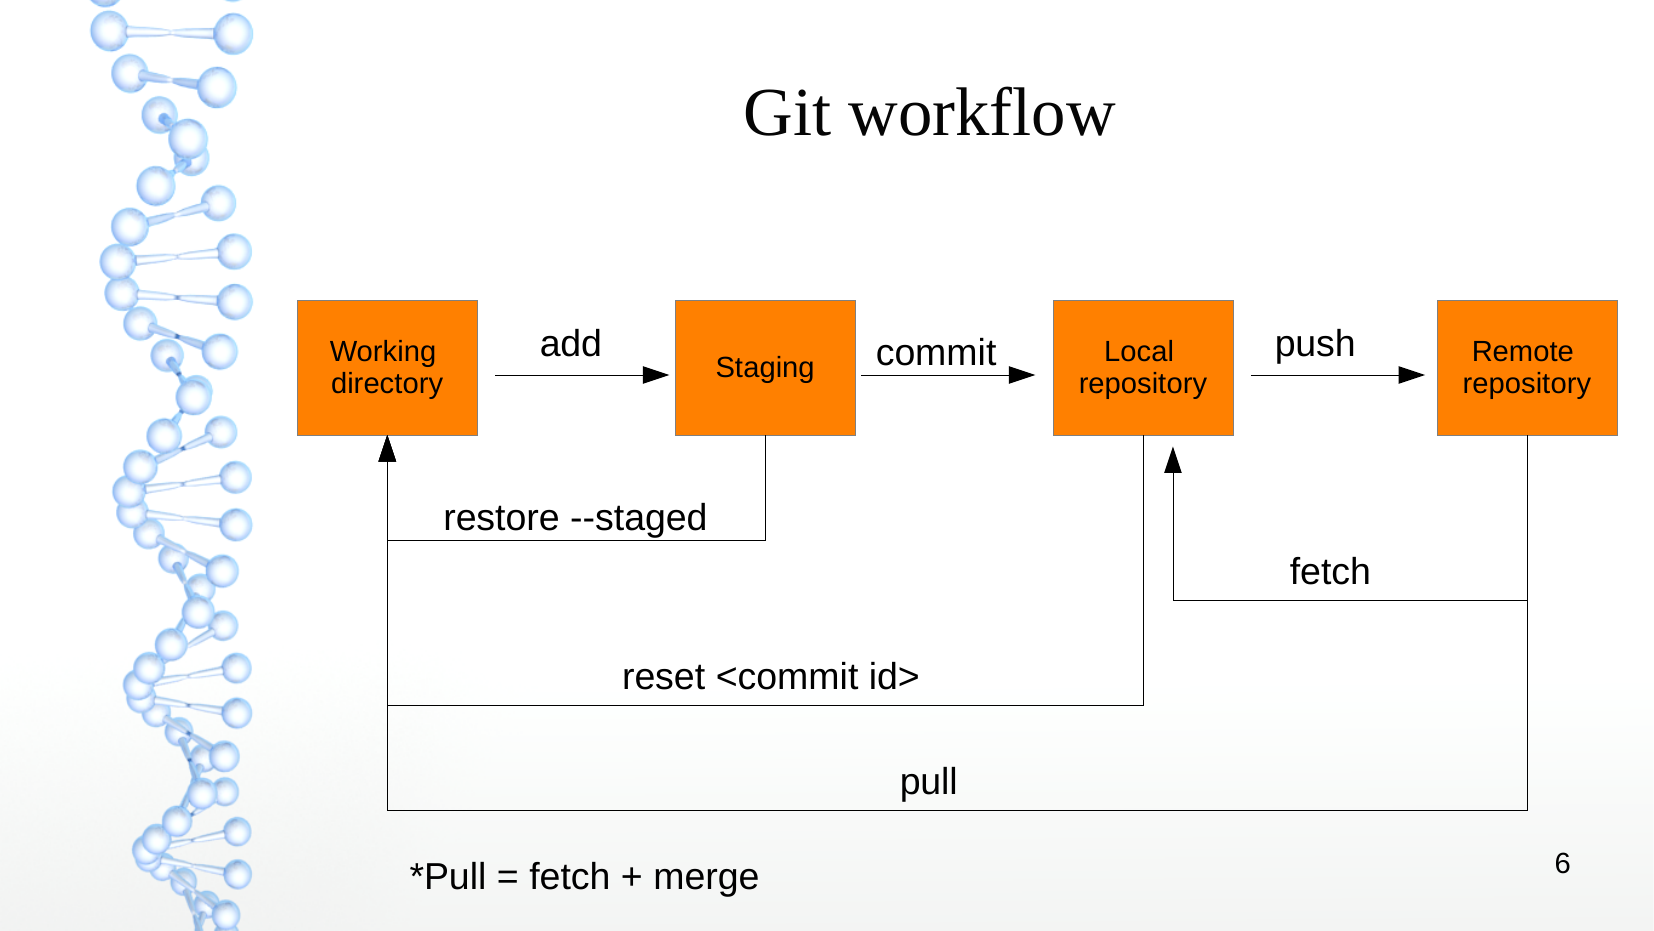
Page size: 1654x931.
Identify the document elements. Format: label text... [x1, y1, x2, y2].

title Git workflow [265, 35, 1595, 189]
text_box push [1260, 315, 1425, 414]
text_box Working directory [297, 300, 478, 436]
text_box Remote repository [1437, 300, 1618, 436]
text_box pull [885, 753, 1021, 811]
text_box reset <commit id> [607, 648, 998, 831]
text_box commit [861, 324, 1026, 423]
text_box fetch [1275, 543, 1411, 601]
text_box restore --staged [428, 489, 747, 546]
text_box Local repository [1053, 300, 1234, 436]
picture [0, 0, 1654, 931]
text_box add [525, 315, 661, 372]
text_box Staging [675, 300, 856, 436]
text_box *Pull = fetch + merge [394, 847, 841, 905]
